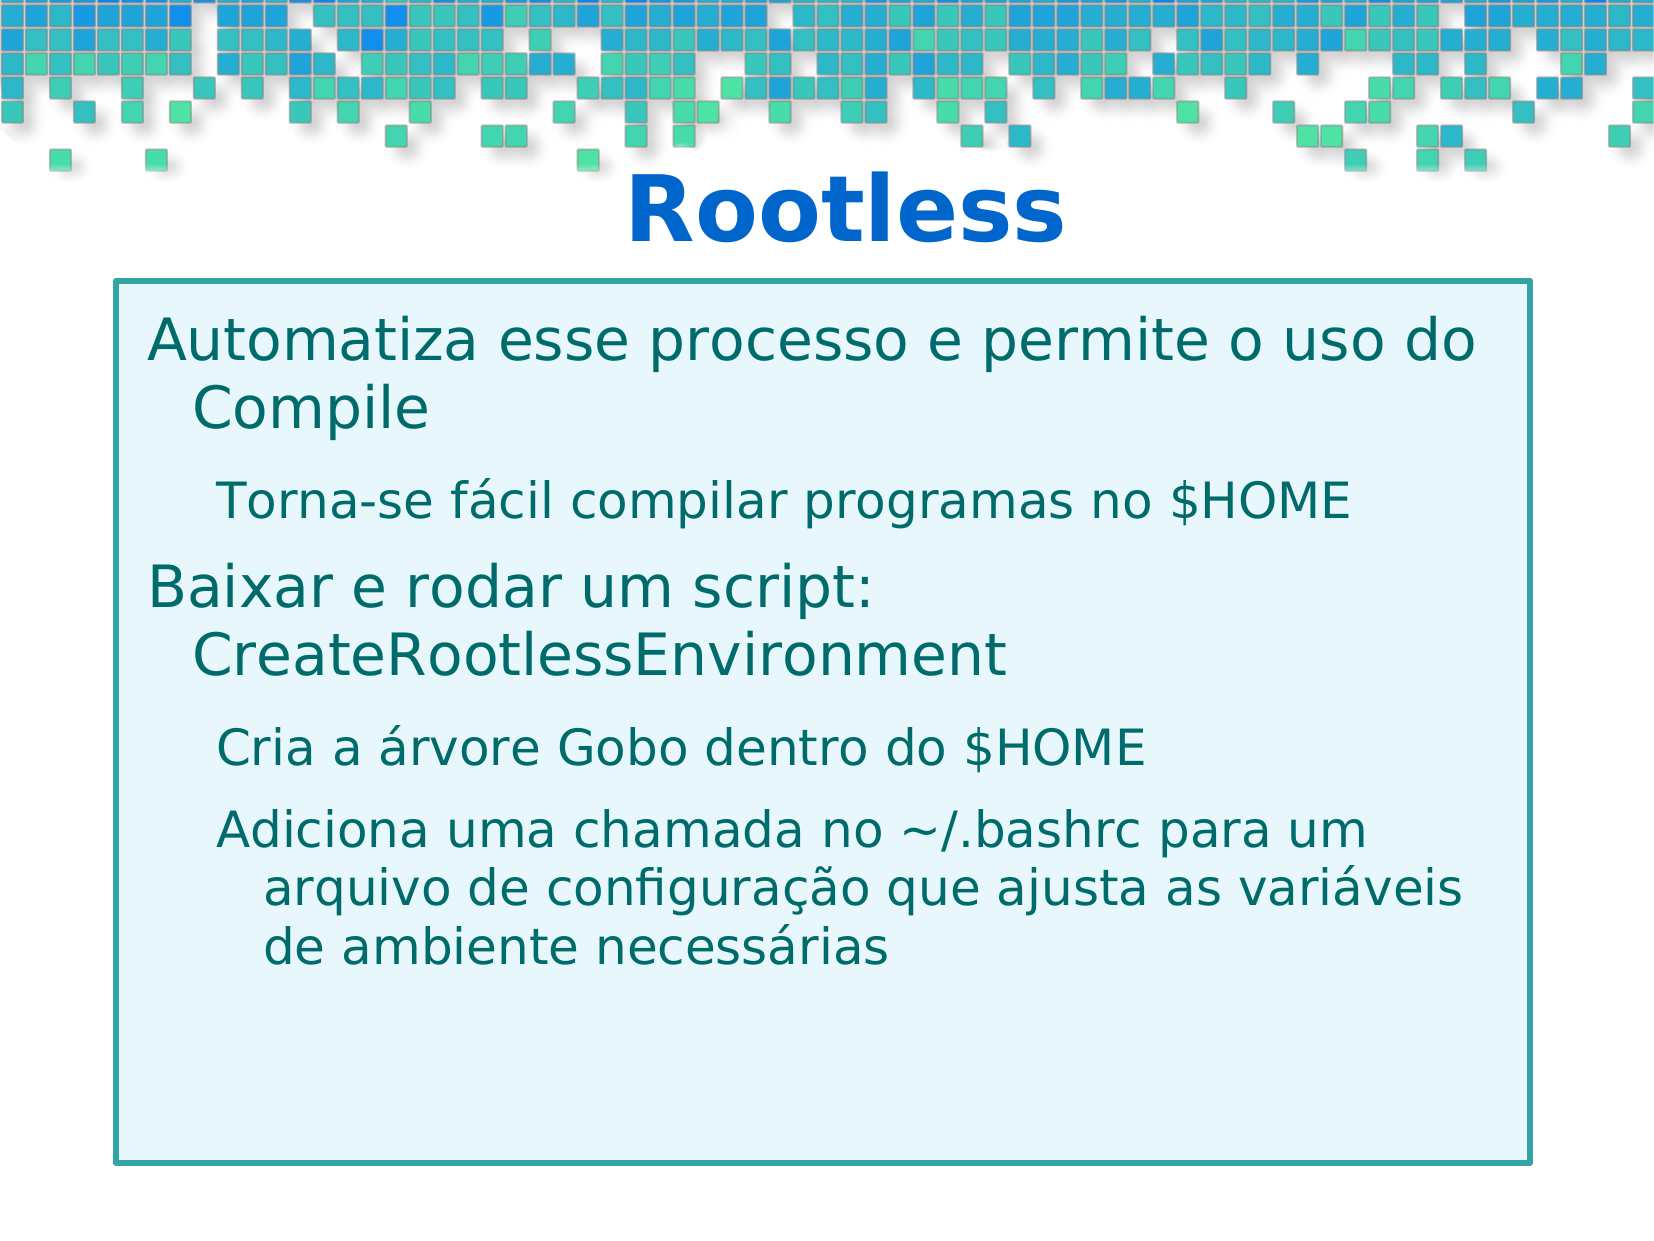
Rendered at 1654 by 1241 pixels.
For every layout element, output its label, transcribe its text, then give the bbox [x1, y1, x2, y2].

list Automatiza esse processo e permite o uso do Compile Torna-se fácil compilar programas no $HOME Baixar e rodar um script: CreateRootlessEnvironment Cria a árvore Gobo dentro do $HOME Adiciona uma chamada no ~/.bashrc para um arquivo de configuração que ajusta as variáveis de ambiente necessárias [121, 306, 1534, 1160]
title Rootless [112, 132, 1581, 287]
picture [0, 0, 1654, 185]
